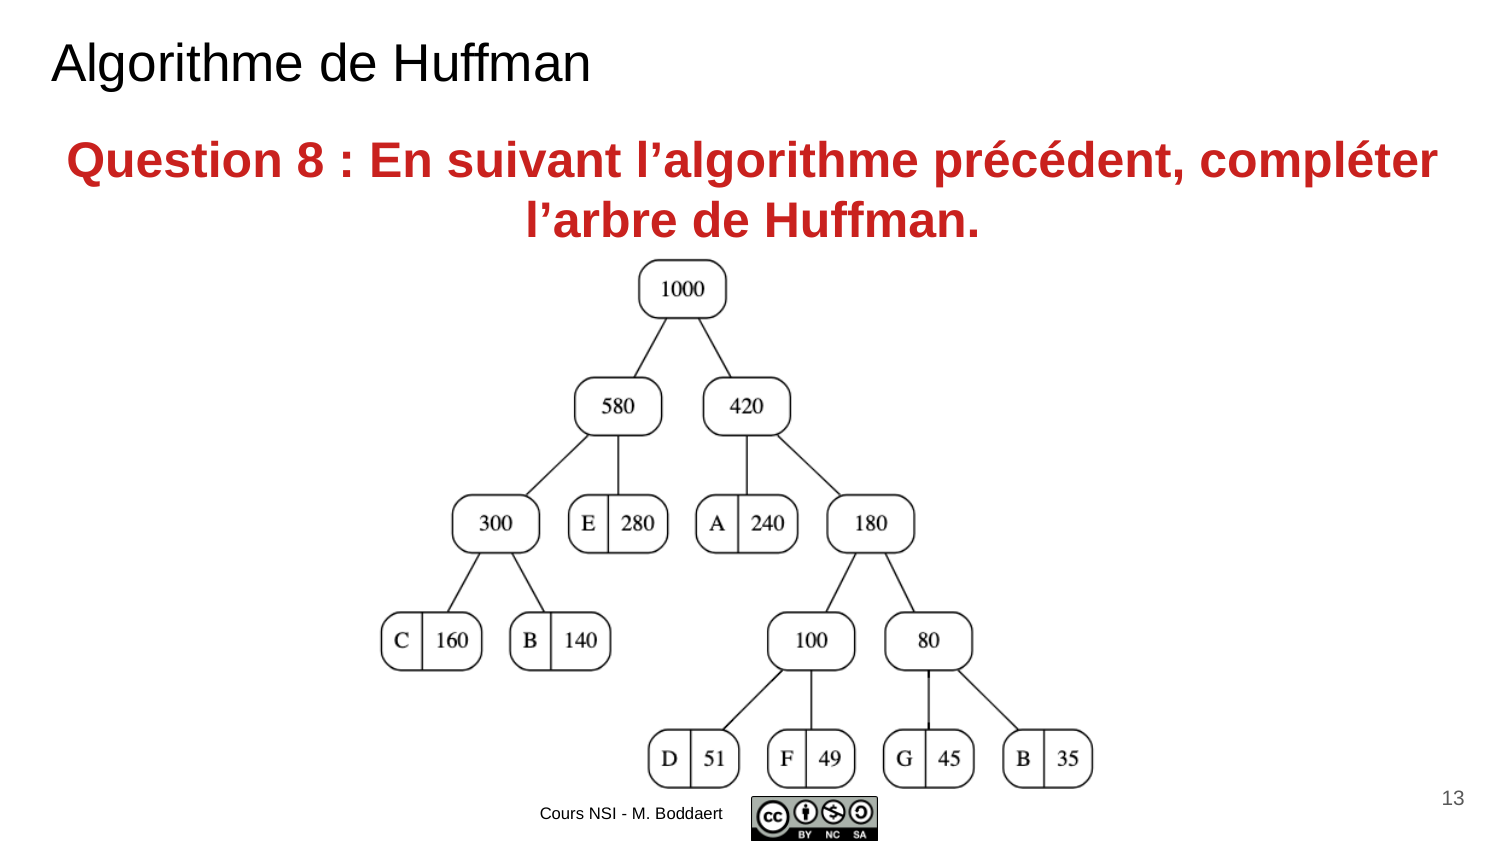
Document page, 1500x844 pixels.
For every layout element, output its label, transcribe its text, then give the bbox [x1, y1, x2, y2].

title Algorithme de Huffman [51, 13, 1449, 108]
picture [375, 253, 1099, 795]
slide_number <numéro> [1389, 764, 1480, 830]
picture [751, 796, 878, 841]
text_box Question 8 : En suivant l’algorithme précédent, compléter l’arbre de Huffman. [29, 120, 1477, 237]
